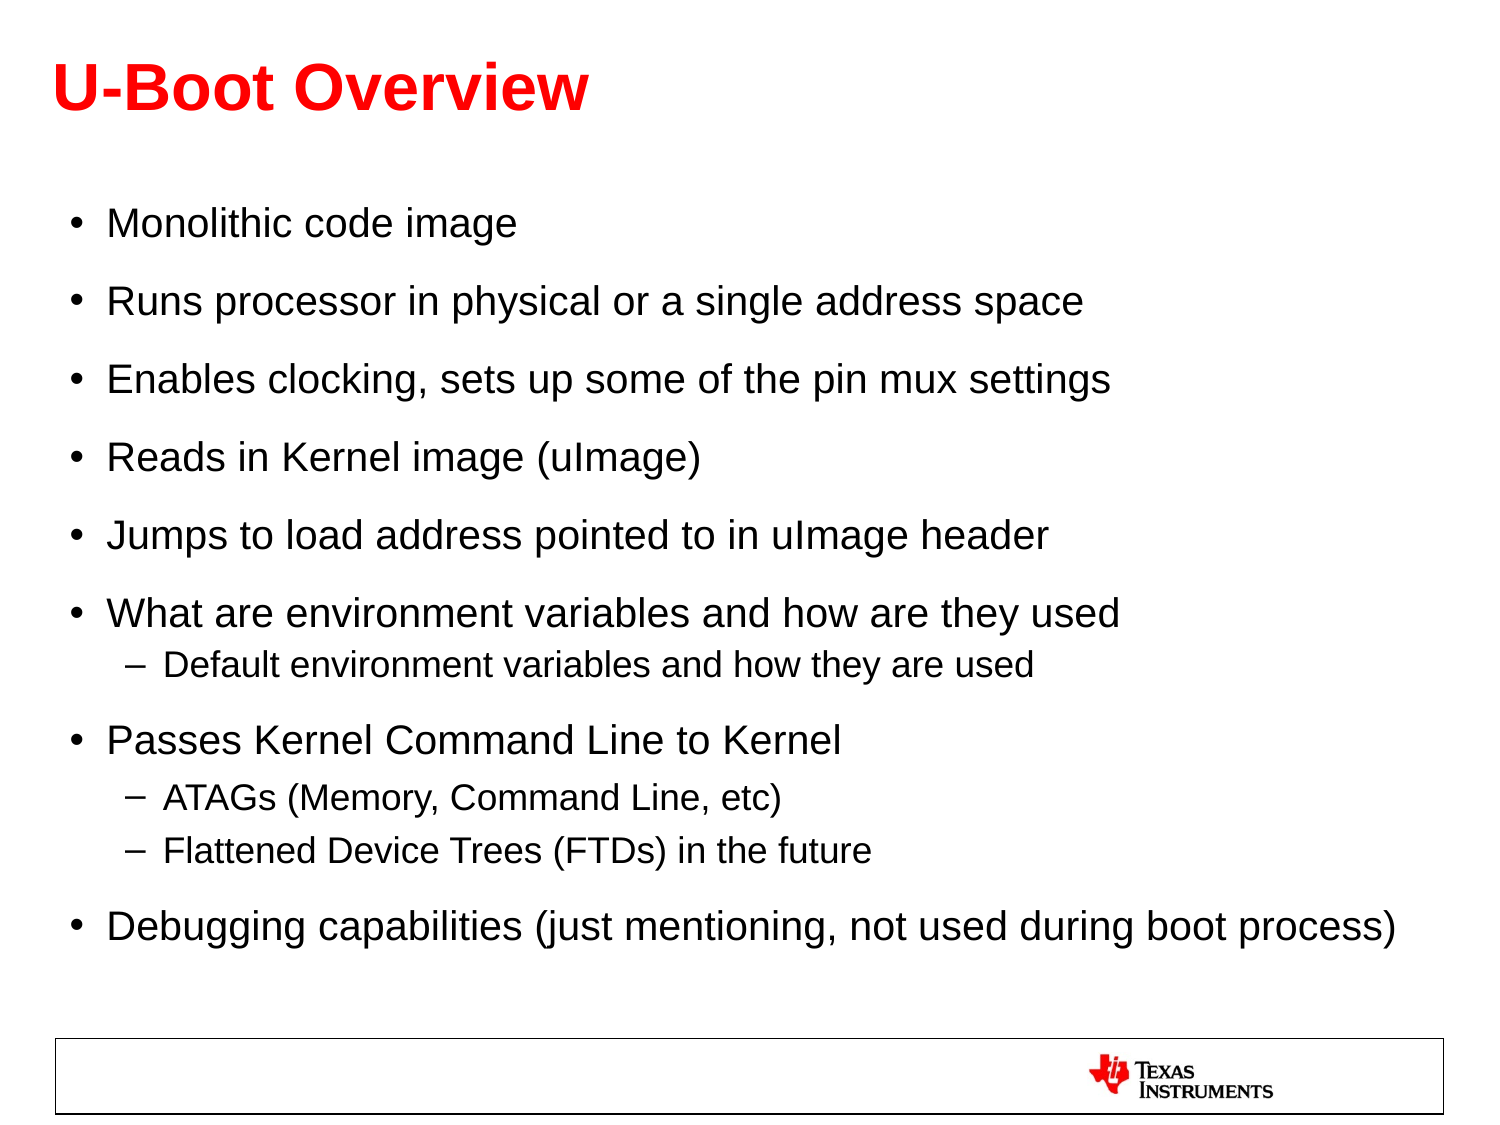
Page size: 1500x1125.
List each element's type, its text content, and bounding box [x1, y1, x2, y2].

title U-Boot Overview [37, 23, 1426, 158]
picture [1087, 1052, 1274, 1099]
list Monolithic code image Runs processor in physical or a single address space Enables clocking, sets up some of the pin mux settings Reads in Kernel image (uImage) Jumps to load address pointed to in uImage header What are environment variables and how are they used Default environment variables and how they are used Passes Kernel Command Line to Kernel ATAGs (Memory, Command Line, etc) Flattened Device Trees (FTDs) in the future Debugging capabilities (just mentioning, not used during boot process) [54, 194, 1444, 965]
